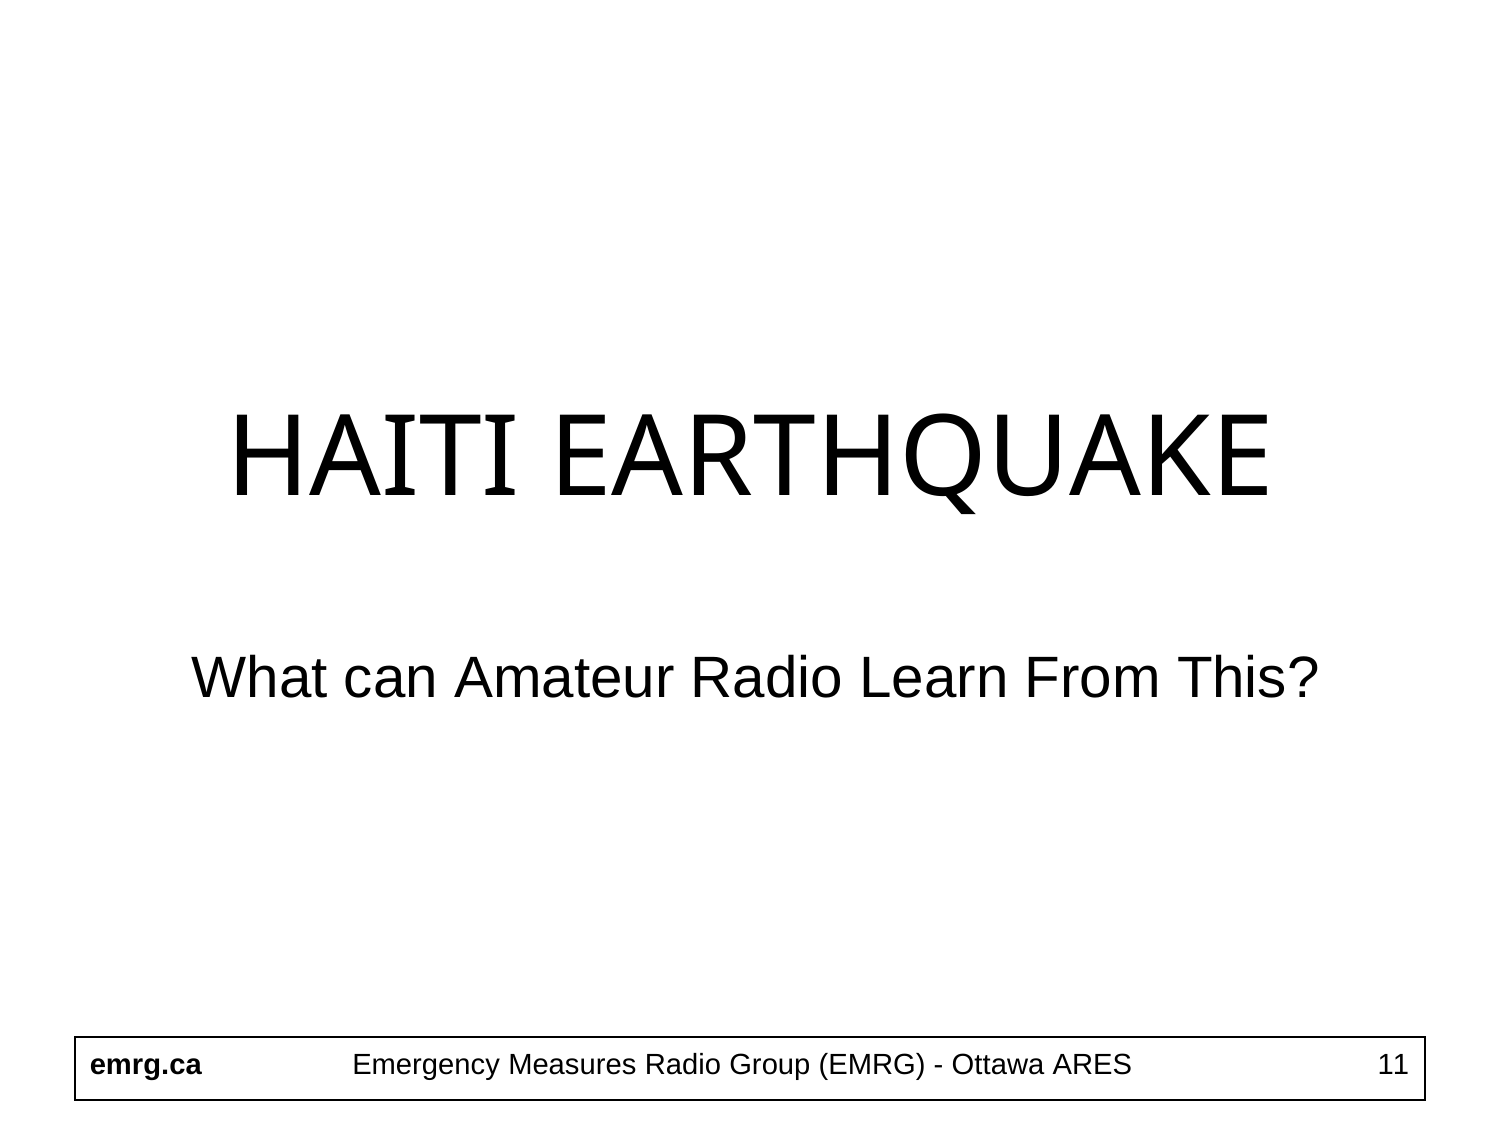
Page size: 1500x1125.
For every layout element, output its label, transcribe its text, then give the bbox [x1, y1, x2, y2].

text_box <number> [1246, 1037, 1426, 1103]
text_box Emergency Measures Radio Group (EMRG) - Ottawa ARES [247, 1037, 1238, 1103]
title HAITI EARTHQUAKE [112, 309, 1388, 595]
text_box What can Amateur Radio Learn From This? [162, 637, 1351, 926]
